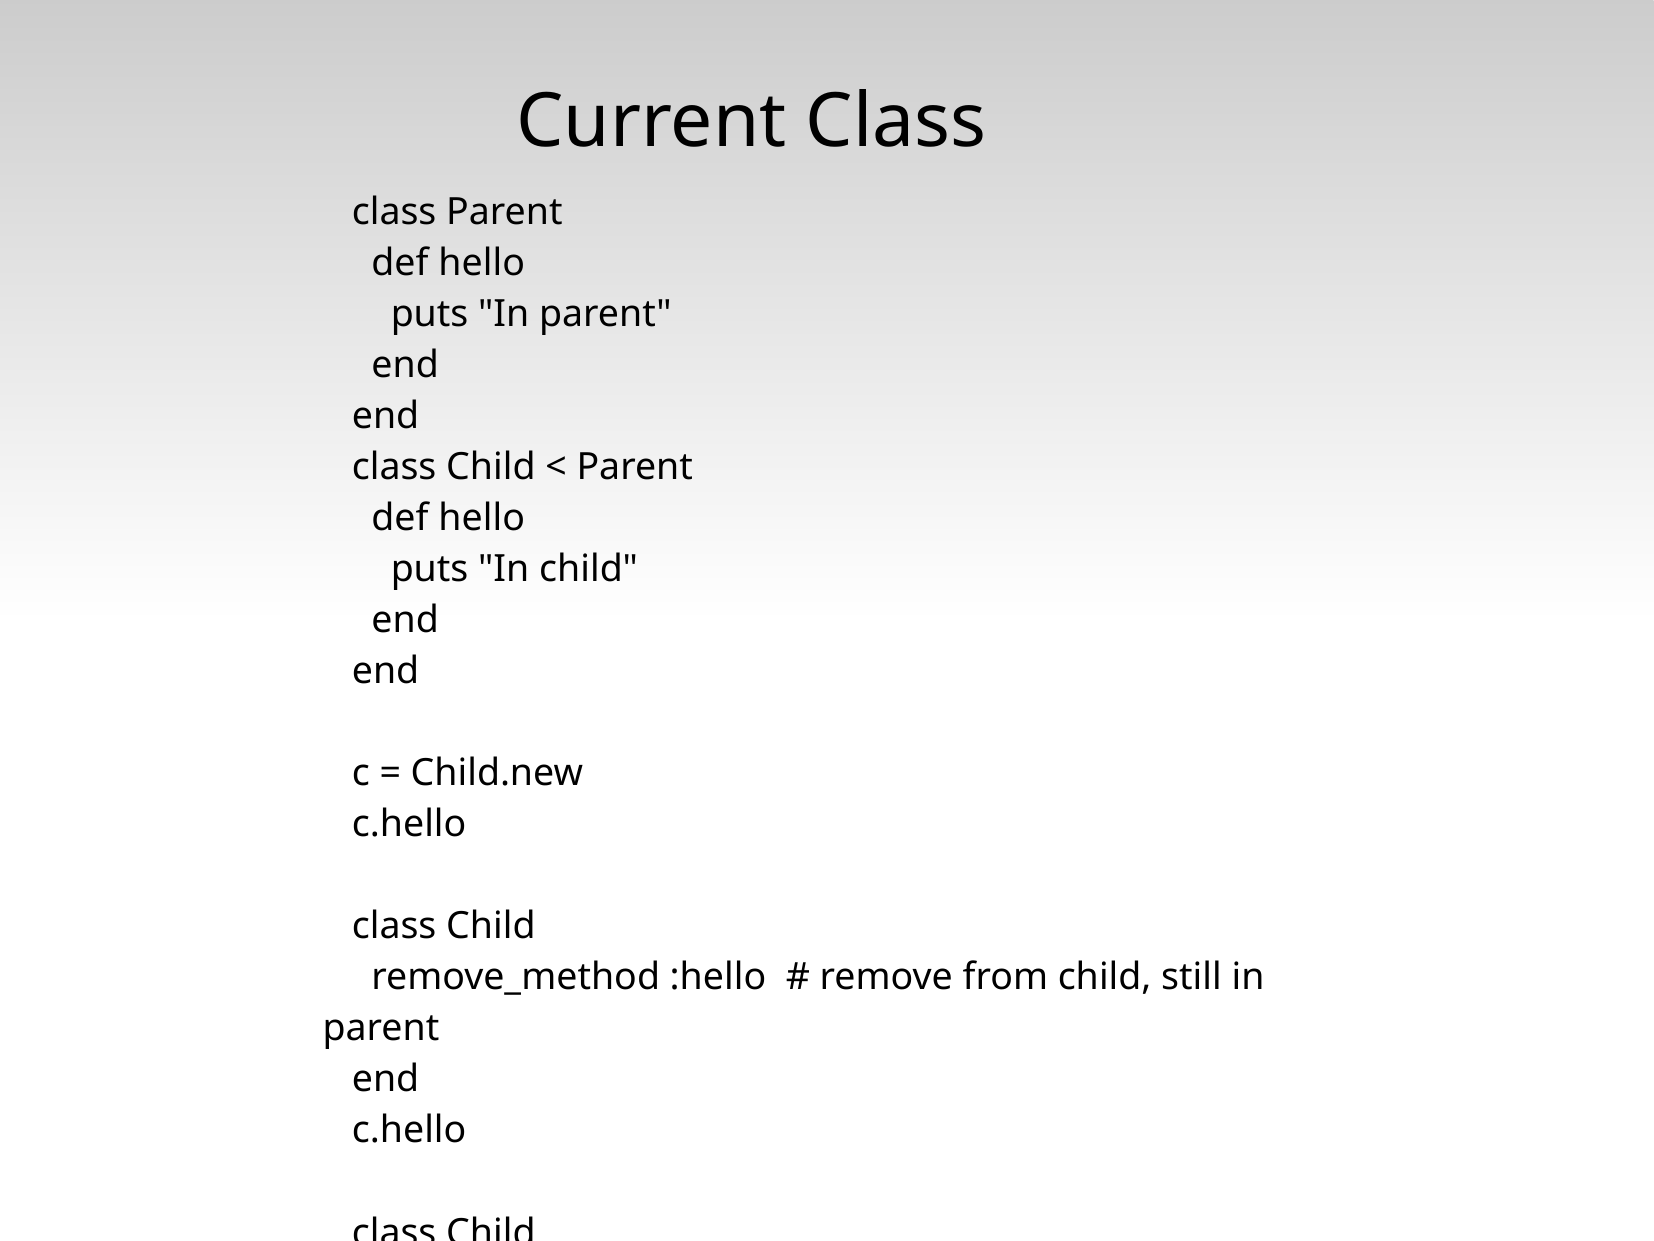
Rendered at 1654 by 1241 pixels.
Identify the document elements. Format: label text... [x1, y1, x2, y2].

text_box Current Class [501, 59, 972, 164]
text_box class Parent def hello puts "In parent" end end class Child < Parent def hello puts "In child" end end c = Child.new c.hello class Child remove_method :hello # remove from child, still in parent end c.hello class Child undef_method :hello # prevent any calls to 'hello' end c.hello [307, 177, 1359, 1241]
